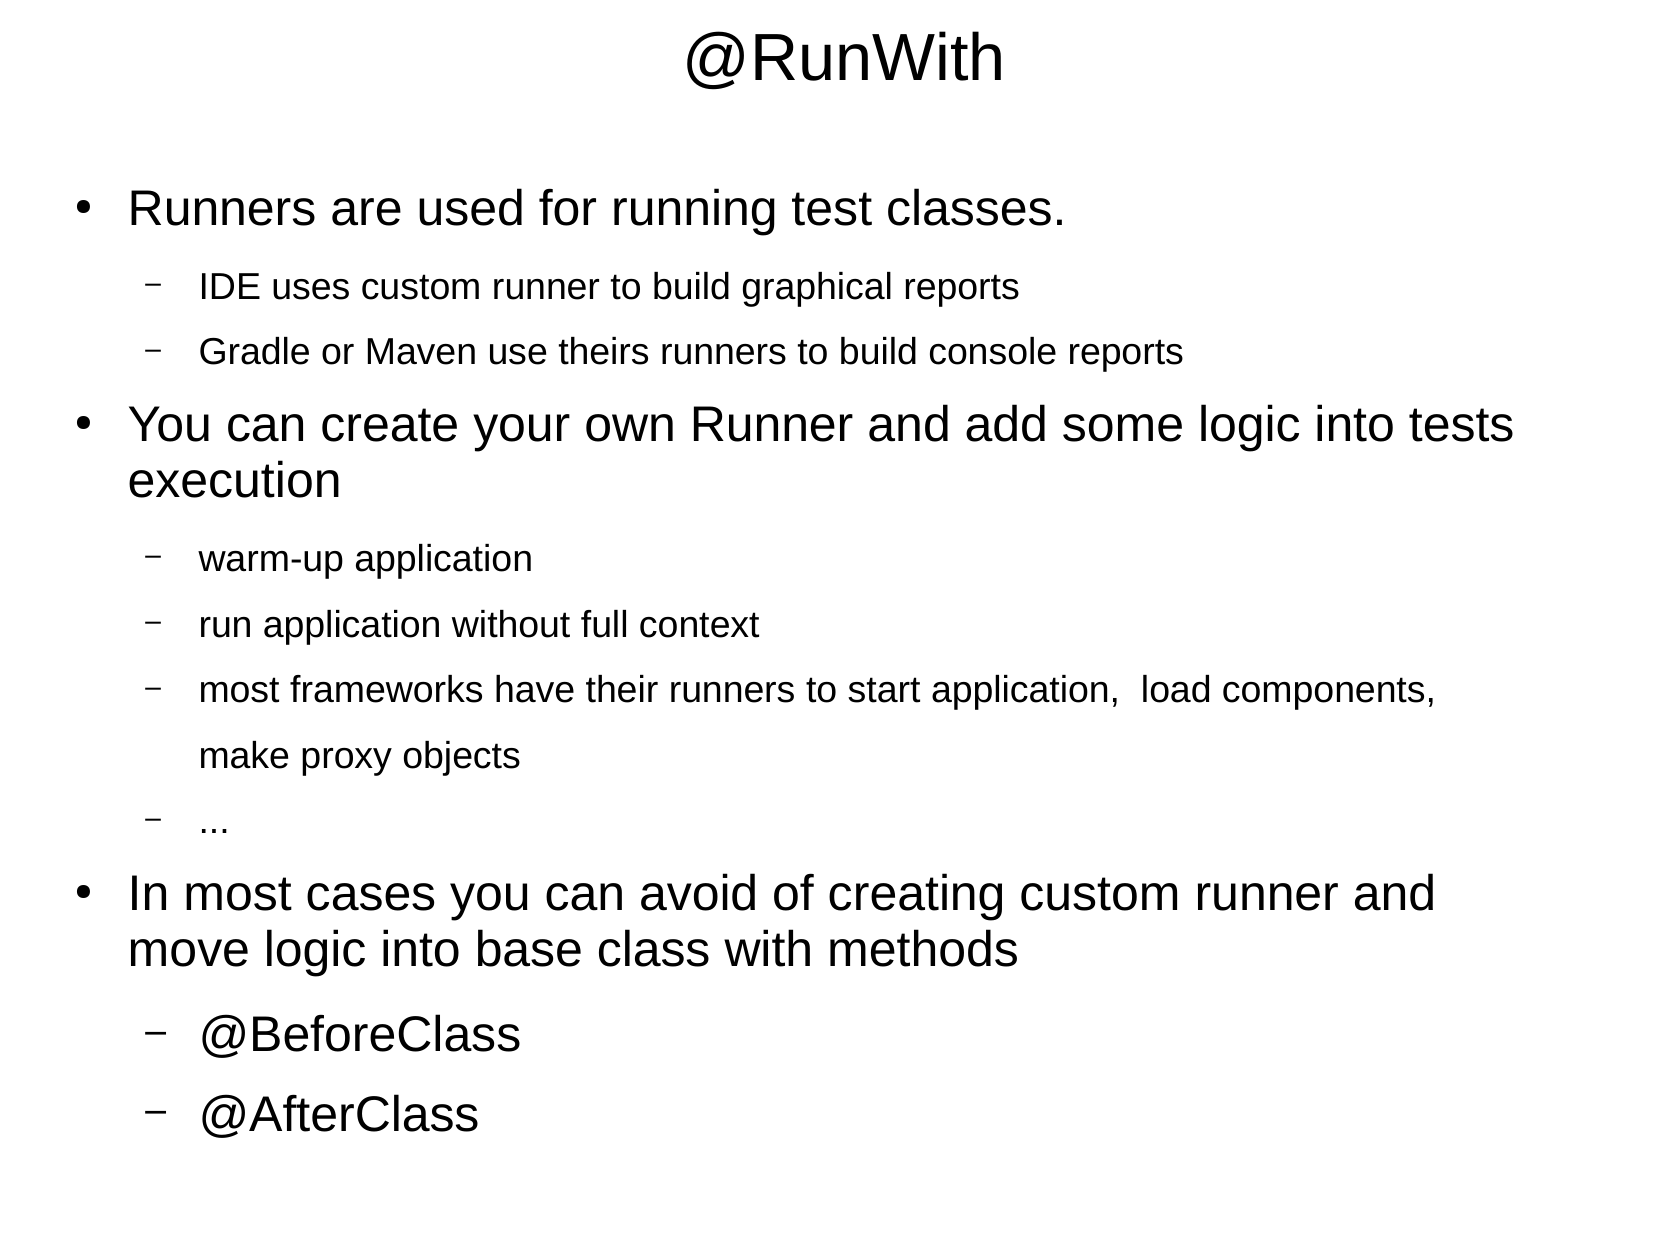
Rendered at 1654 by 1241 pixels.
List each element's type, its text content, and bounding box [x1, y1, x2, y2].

list Runners are used for running test classes. IDE uses custom runner to build graphical reports Gradle or Maven use theirs runners to build console reports You can create your own Runner and add some logic into tests execution warm-up application run application without full context most frameworks have their runners to start application, load components, make proxy objects ... In most cases you can avoid of creating custom runner and move logic into base class with methods @BeforeClass @AfterClass [56, 180, 1546, 1142]
title @RunWith [82, 13, 1571, 100]
